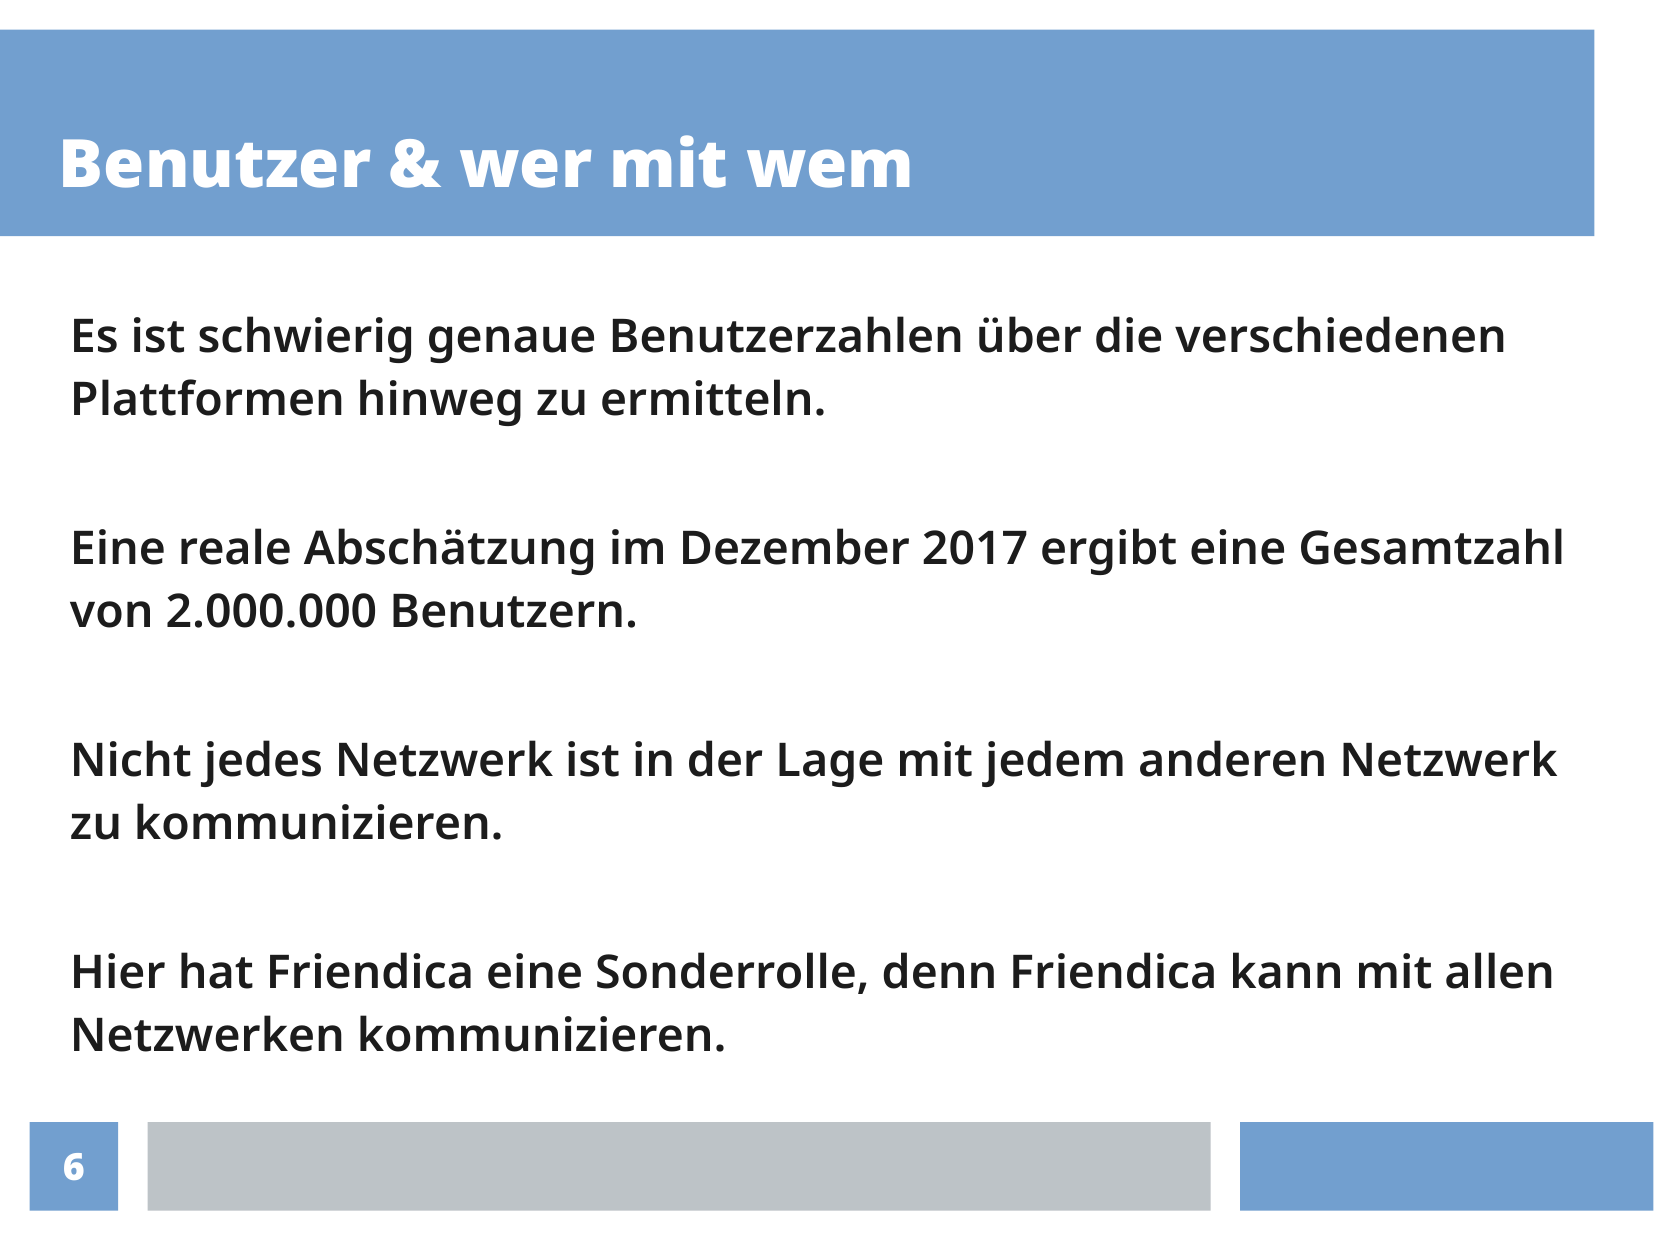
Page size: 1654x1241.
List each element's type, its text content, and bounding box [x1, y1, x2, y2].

title Benutzer & wer mit wem [59, 59, 1595, 207]
list Es ist schwierig genaue Benutzerzahlen über die verschiedenen Plattformen hinweg zu ermitteln. Eine reale Abschätzung im Dezember 2017 ergibt eine Gesamtzahl von 2.000.000 Benutzern. Nicht jedes Netzwerk ist in der Lage mit jedem anderen Netzwerk zu kommunizieren. Hier hat Friendica eine Sonderrolle, denn Friendica kann mit allen Netzwerken kommunizieren. [70, 302, 1577, 1071]
